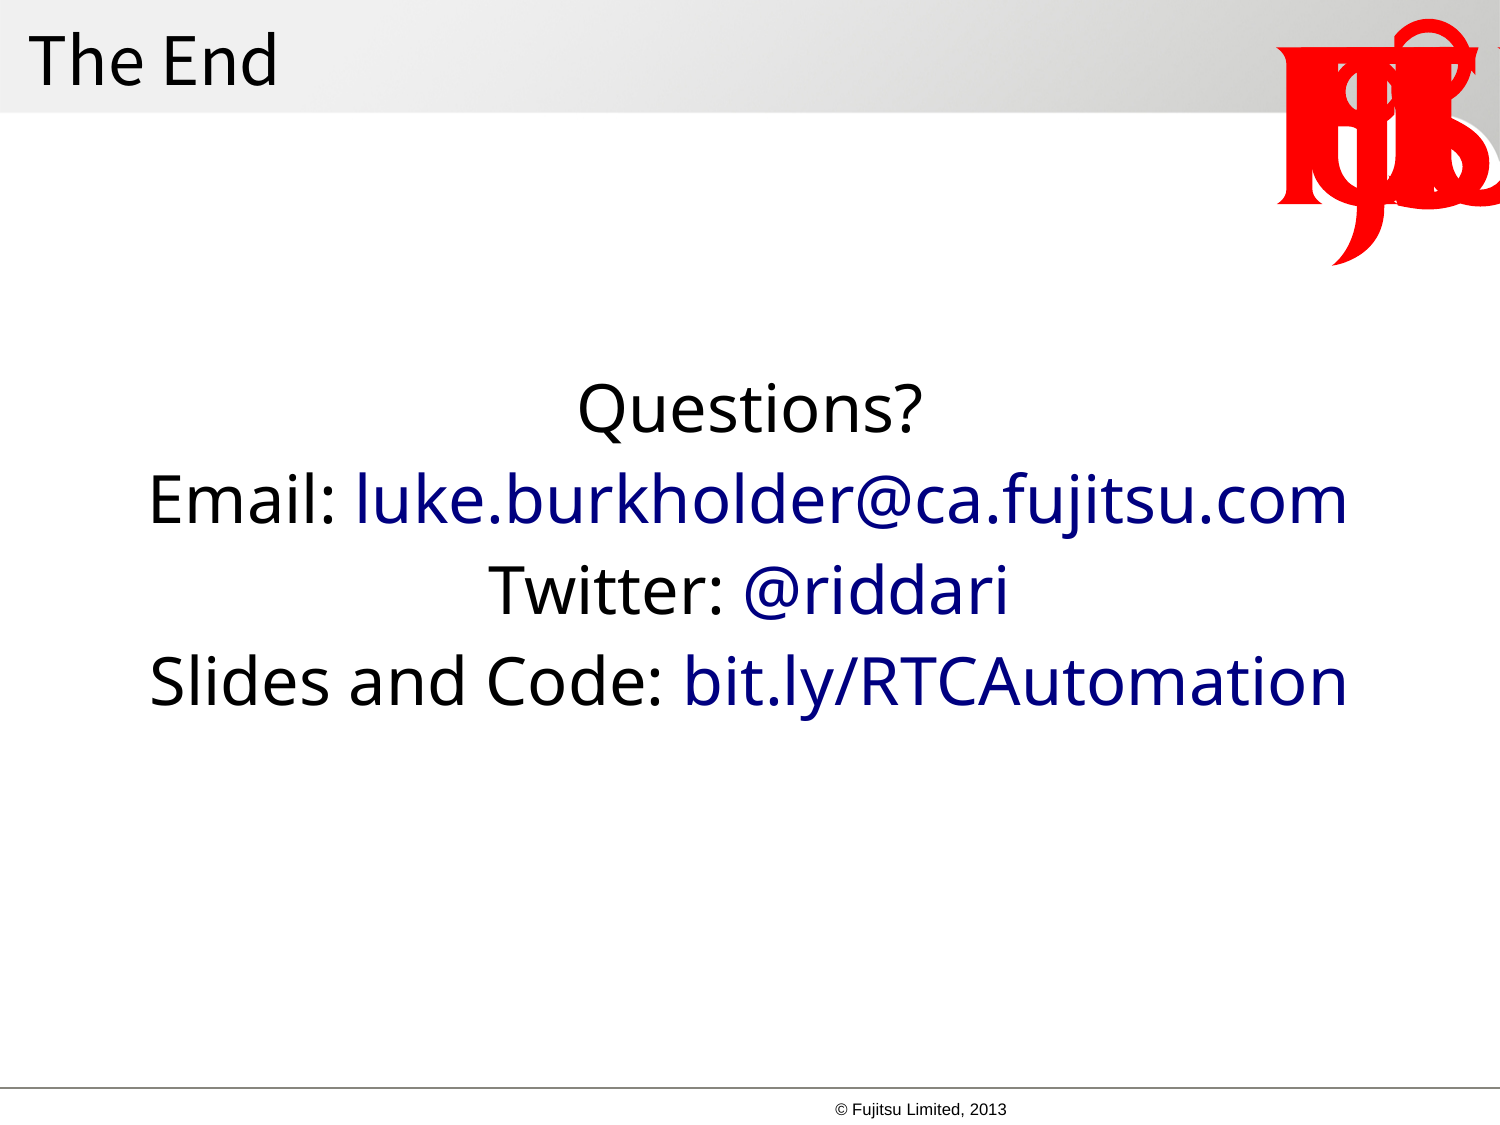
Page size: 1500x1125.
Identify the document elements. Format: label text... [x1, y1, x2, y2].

subtitle Questions? Email: luke.burkholder@ca.fujitsu.com Twitter: @riddari Slides and Code: bit.ly/RTCAutomation [0, 0, 1500, 1087]
